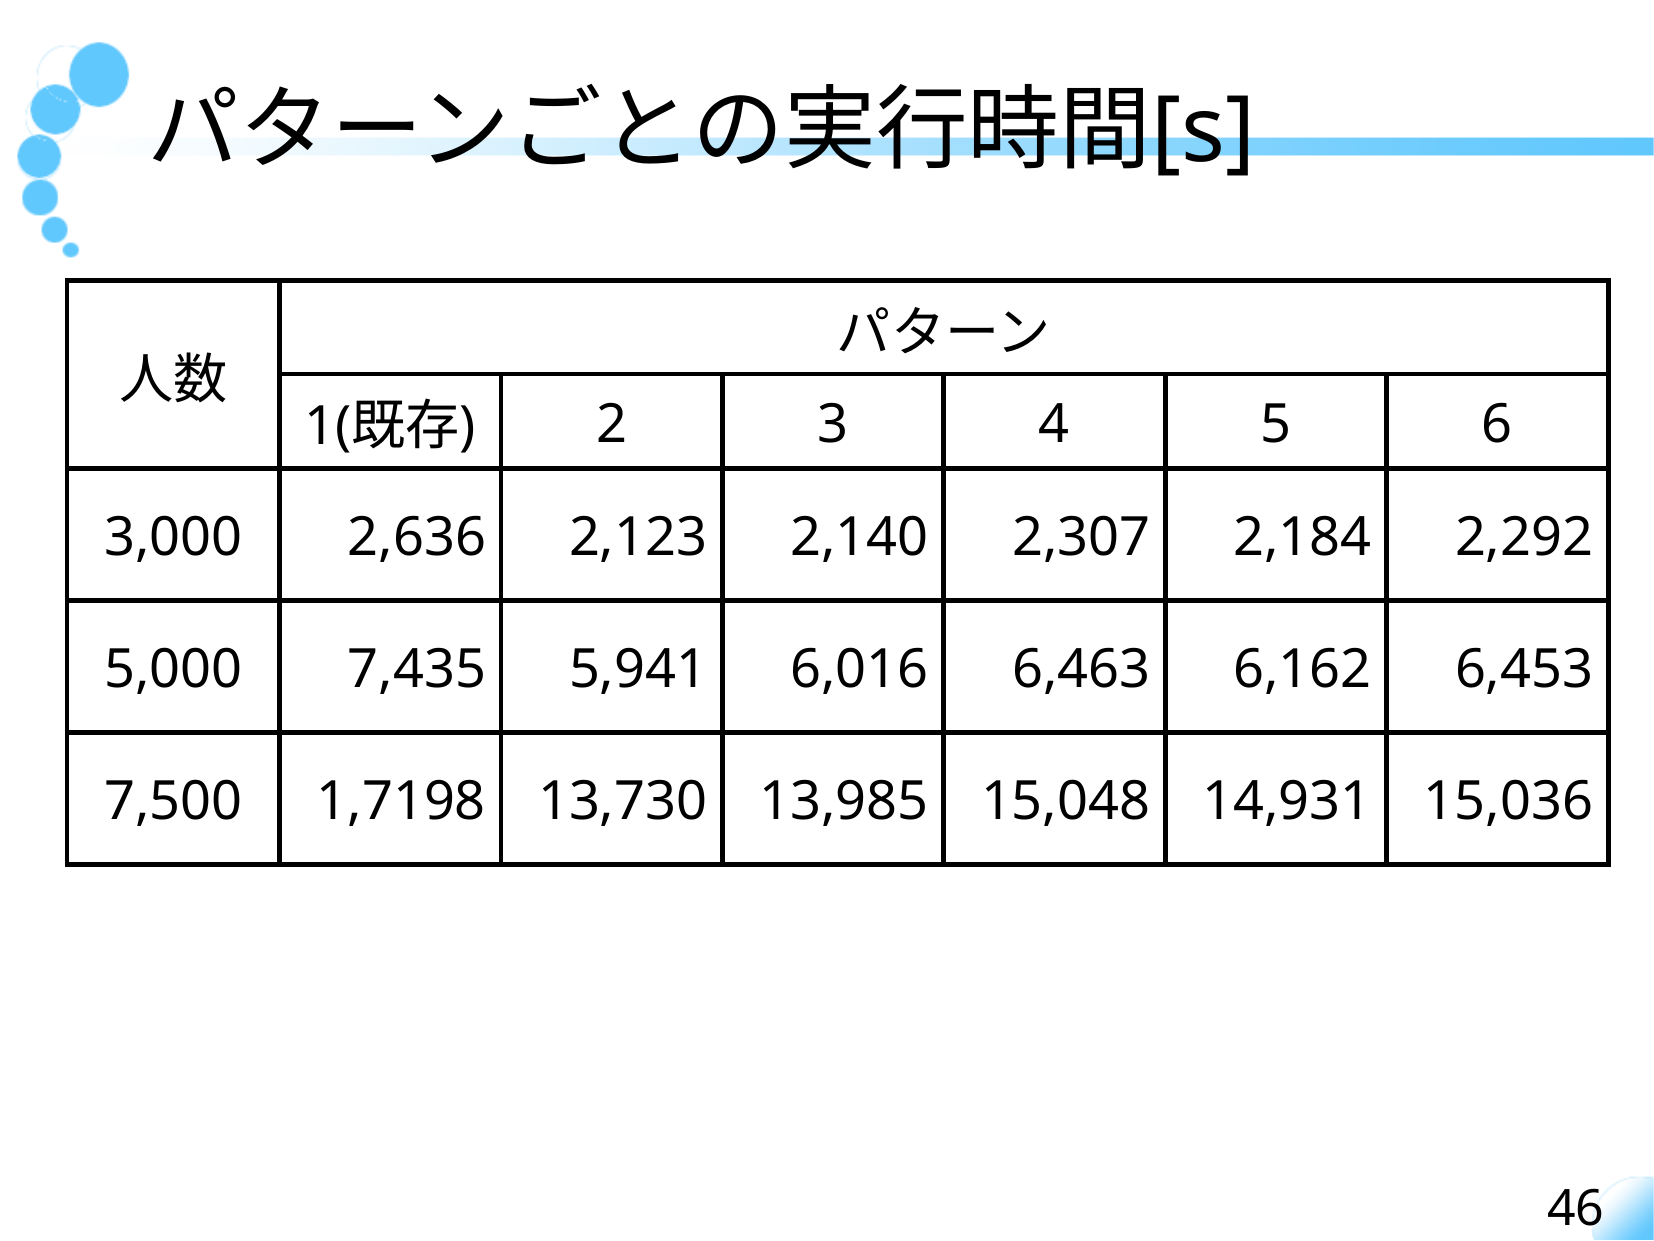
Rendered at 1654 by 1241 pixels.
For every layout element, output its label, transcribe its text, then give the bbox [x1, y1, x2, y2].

table_cell 15,036 [1389, 735, 1606, 862]
table_cell 2,636 [282, 471, 499, 598]
table_cell 15,048 [946, 735, 1163, 862]
table_header パターン [282, 283, 1606, 372]
picture [0, 0, 1654, 1240]
table_cell 7,435 [282, 603, 499, 730]
table_cell 5 [1168, 376, 1384, 466]
title パターンごとの実行時間[s] [147, 55, 1636, 266]
table_cell 2 [503, 376, 720, 466]
table_header 人数 [69, 283, 277, 466]
table_cell 3,000 [69, 471, 277, 598]
table_cell 2,123 [503, 471, 720, 598]
table_cell 2,307 [946, 471, 1163, 598]
table_cell 6,463 [946, 603, 1163, 730]
table_cell 6,162 [1168, 603, 1384, 730]
table_cell 1(既存) [282, 376, 499, 466]
table_cell 5,941 [503, 603, 720, 730]
table_cell 2,184 [1168, 471, 1384, 598]
table_cell 1,7198 [282, 735, 499, 862]
table_cell 4 [946, 376, 1163, 466]
table_cell 2,140 [725, 471, 941, 598]
table_cell 5,000 [69, 603, 277, 730]
table_cell 14,931 [1168, 735, 1384, 862]
table_cell 7,500 [69, 735, 277, 862]
table_cell 6,016 [725, 603, 941, 730]
table_cell 2,292 [1389, 471, 1606, 598]
table_cell 6,453 [1389, 603, 1606, 730]
table_cell 13,730 [503, 735, 720, 862]
table_cell 3 [725, 376, 941, 466]
table_cell 13,985 [725, 735, 941, 862]
table_cell 6 [1389, 376, 1606, 466]
